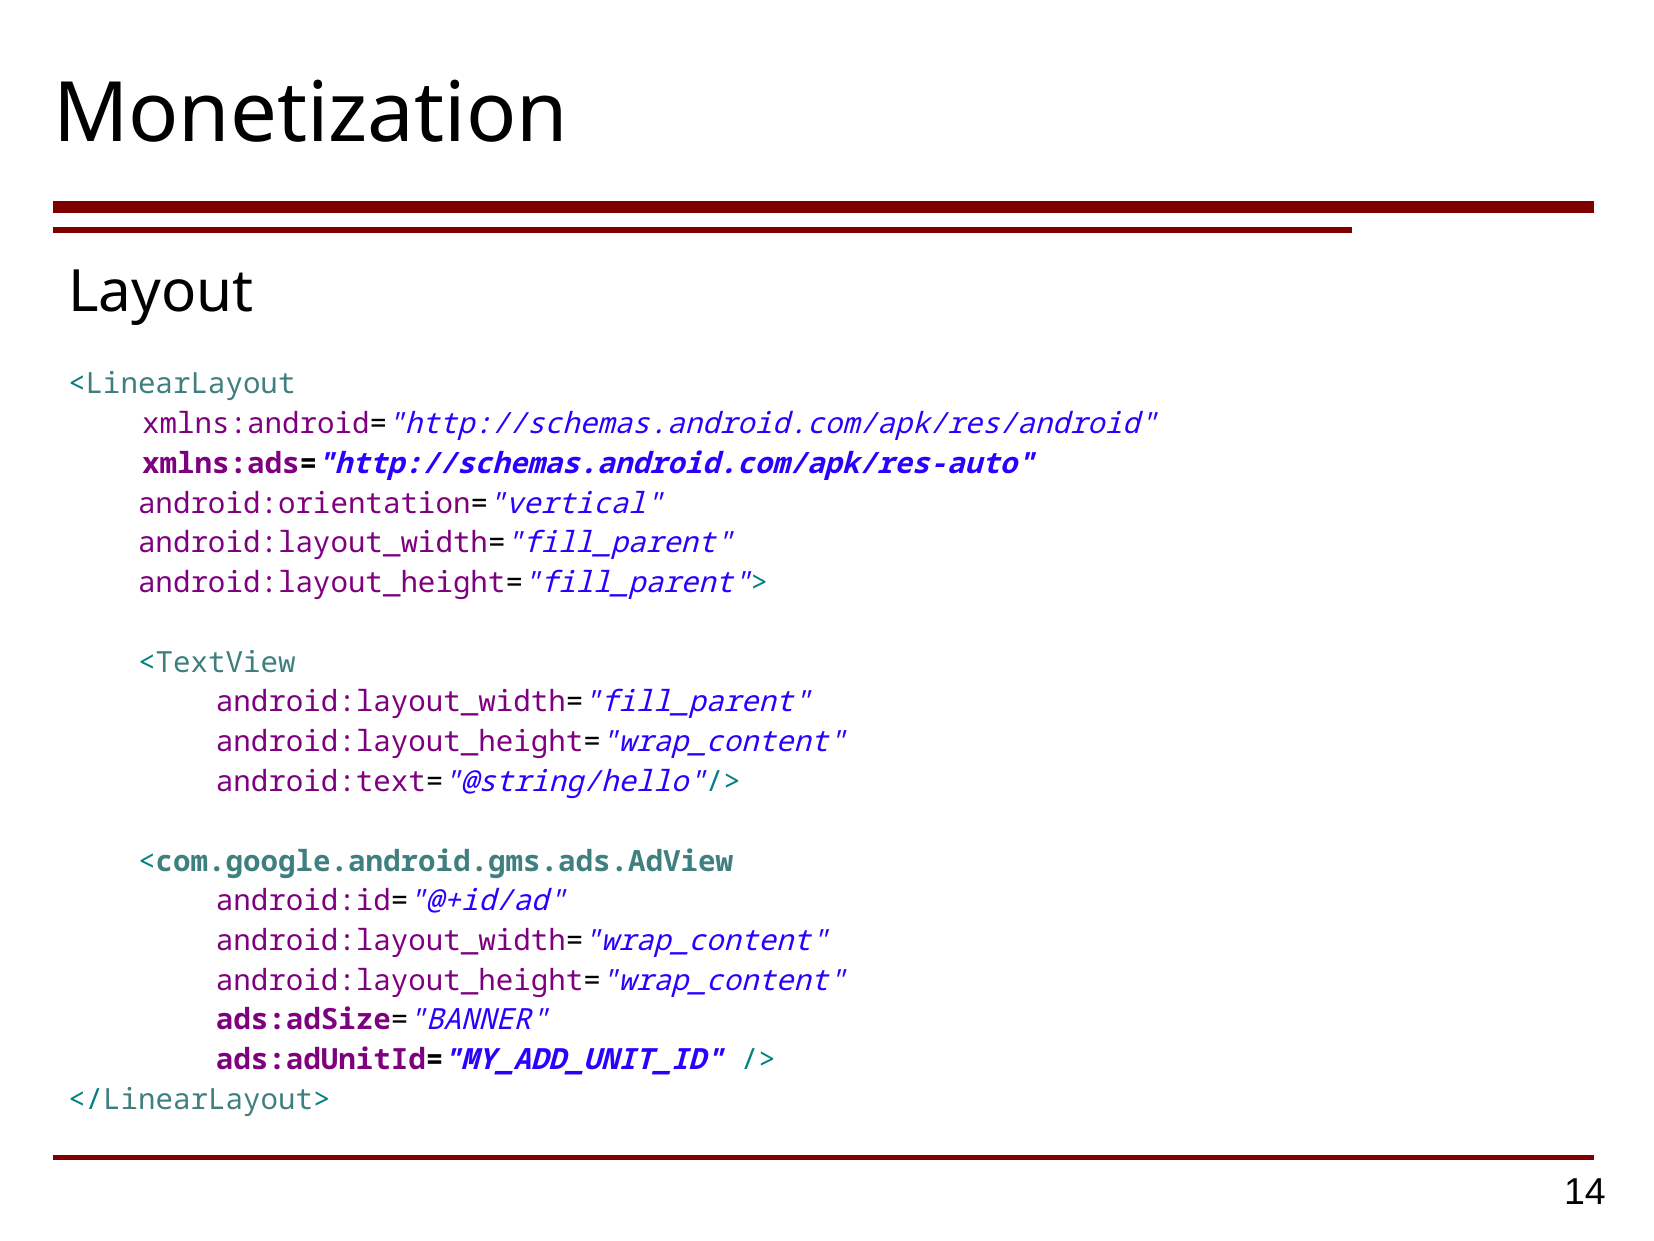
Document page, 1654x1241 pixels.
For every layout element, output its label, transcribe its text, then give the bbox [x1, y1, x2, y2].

text_box Layout <LinearLayout xmlns:android="http://schemas.android.com/apk/res/android" xmlns:ads="http://schemas.android.com/apk/res-auto" android:orientation="vertical" android:layout_width="fill_parent" android:layout_height="fill_parent"> <TextView android:layout_width="fill_parent" android:layout_height="wrap_content" android:text="@string/hello"/> <com.google.android.gms.ads.AdView android:id="@+id/ad" android:layout_width="wrap_content" android:layout_height="wrap_content" ads:adSize="BANNER" ads:adUnitId="MY_ADD_UNIT_ID" /> </LinearLayout> [53, 242, 1225, 1135]
text_box <number> [35, 1163, 1654, 1221]
subtitle Monetization [53, 48, 1542, 172]
